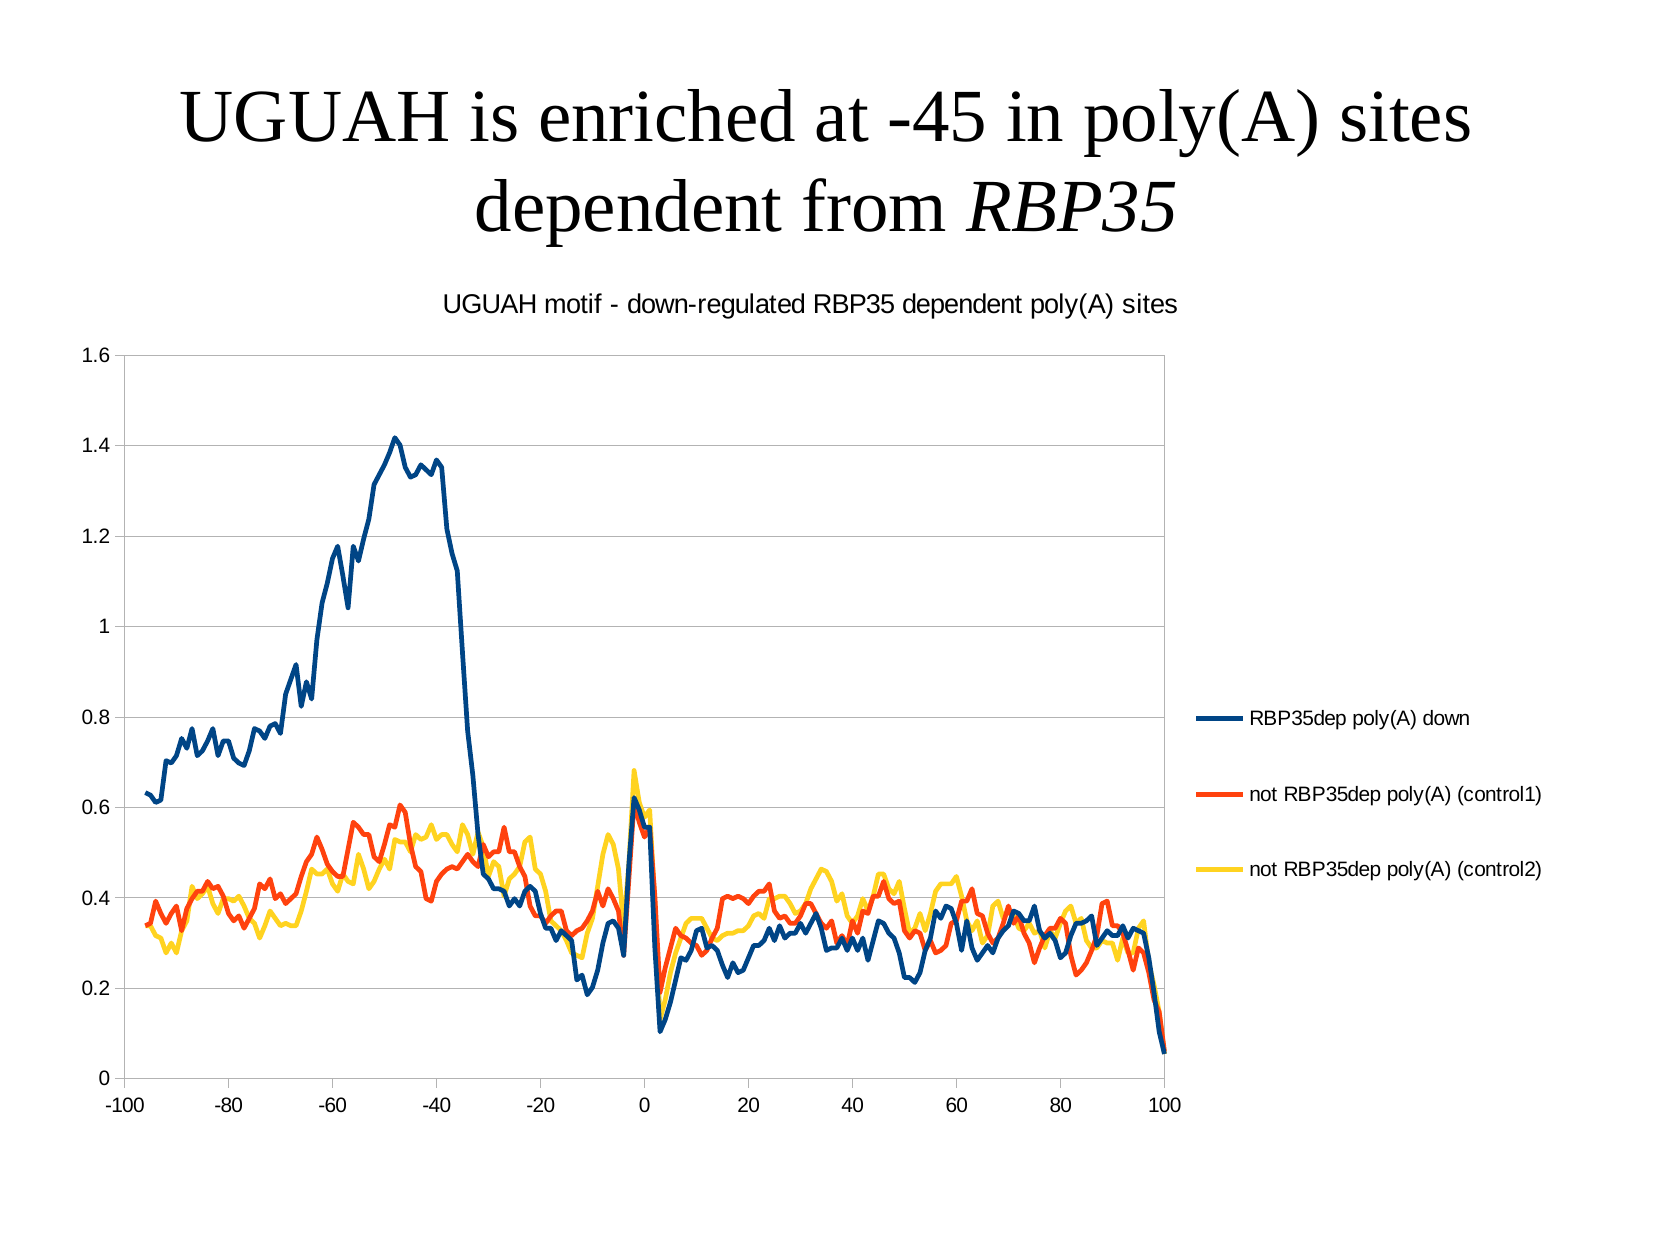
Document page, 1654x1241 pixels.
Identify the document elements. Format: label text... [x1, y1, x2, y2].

title UGUAH is enriched at -45 in poly(A) sites dependent from RBP35 [82, 49, 1571, 255]
chart [31, 255, 1591, 1183]
